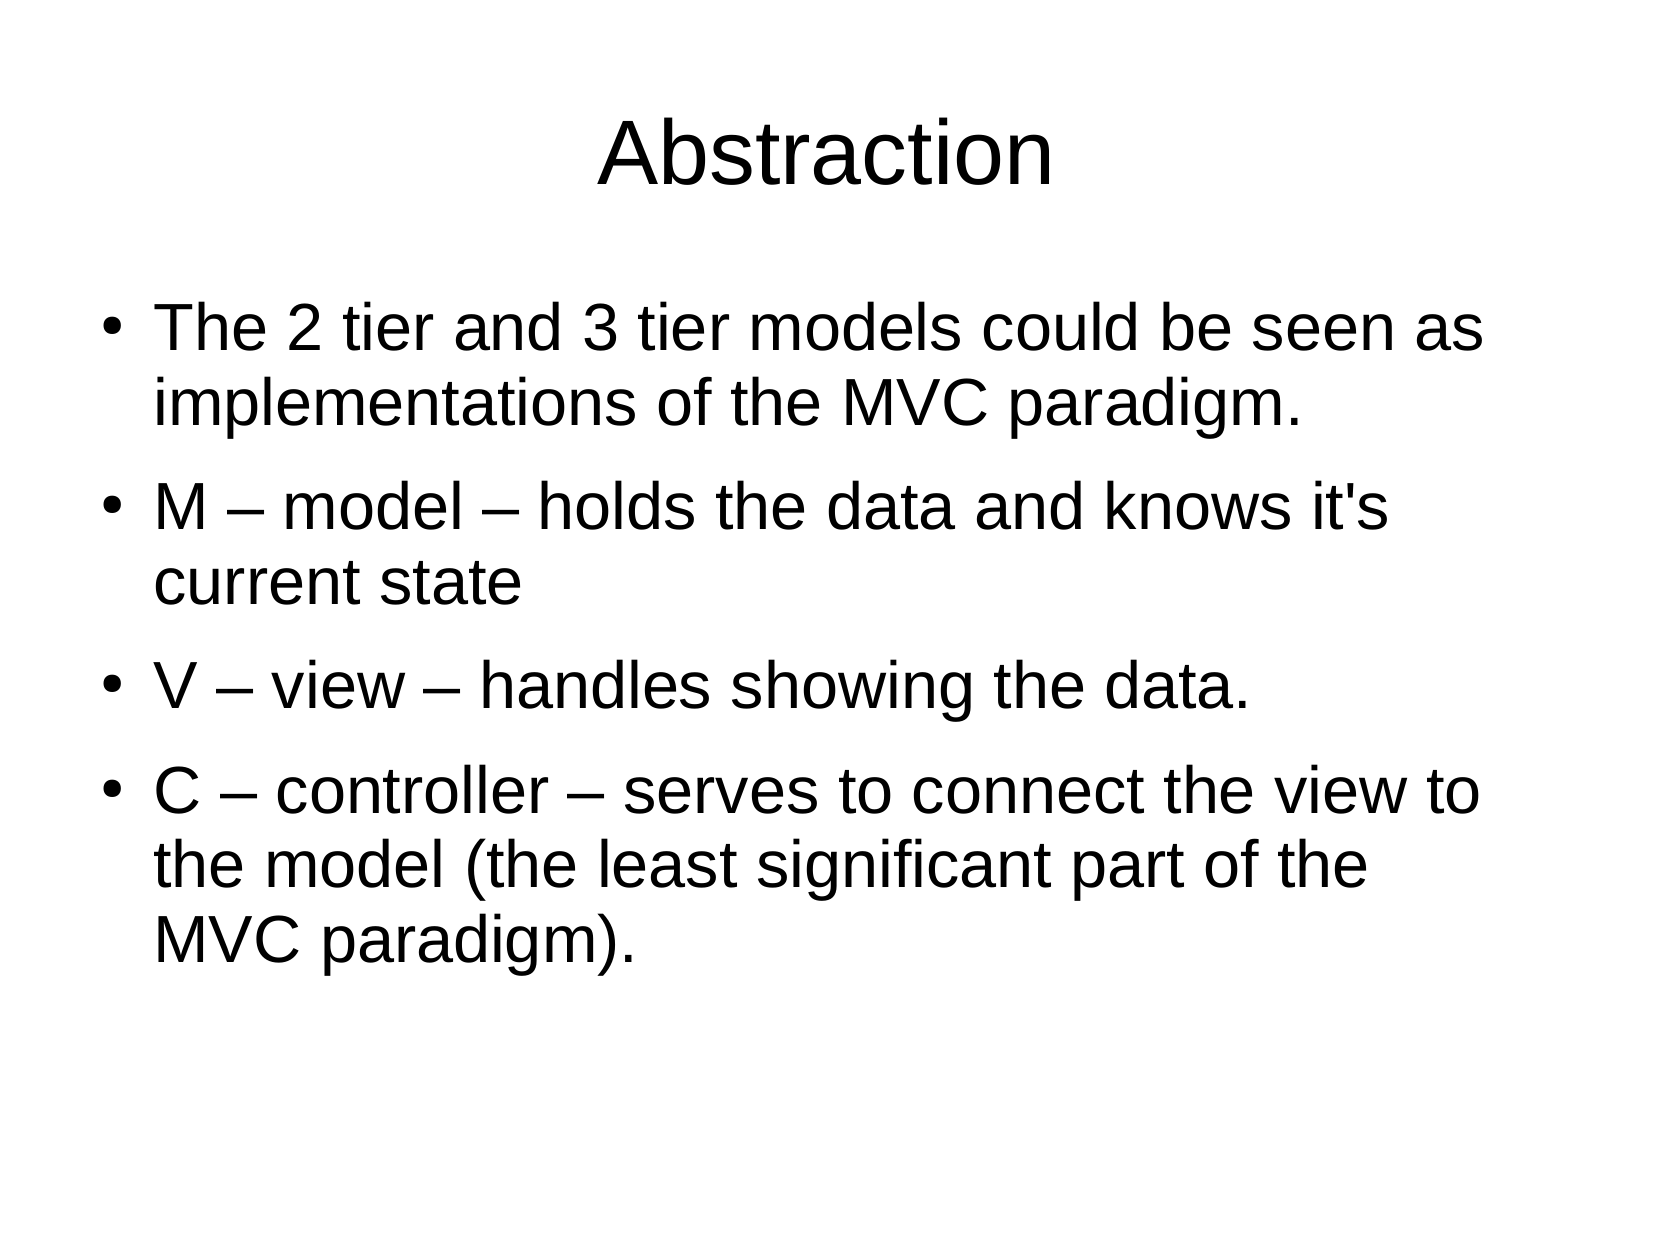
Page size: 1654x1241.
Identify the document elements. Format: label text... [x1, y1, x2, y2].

title Abstraction [82, 49, 1571, 257]
list The 2 tier and 3 tier models could be seen as implementations of the MVC paradigm. M – model – holds the data and knows it's current state V – view – handles showing the data. C – controller – serves to connect the view to the model (the least significant part of the MVC paradigm). [82, 290, 1538, 1010]
